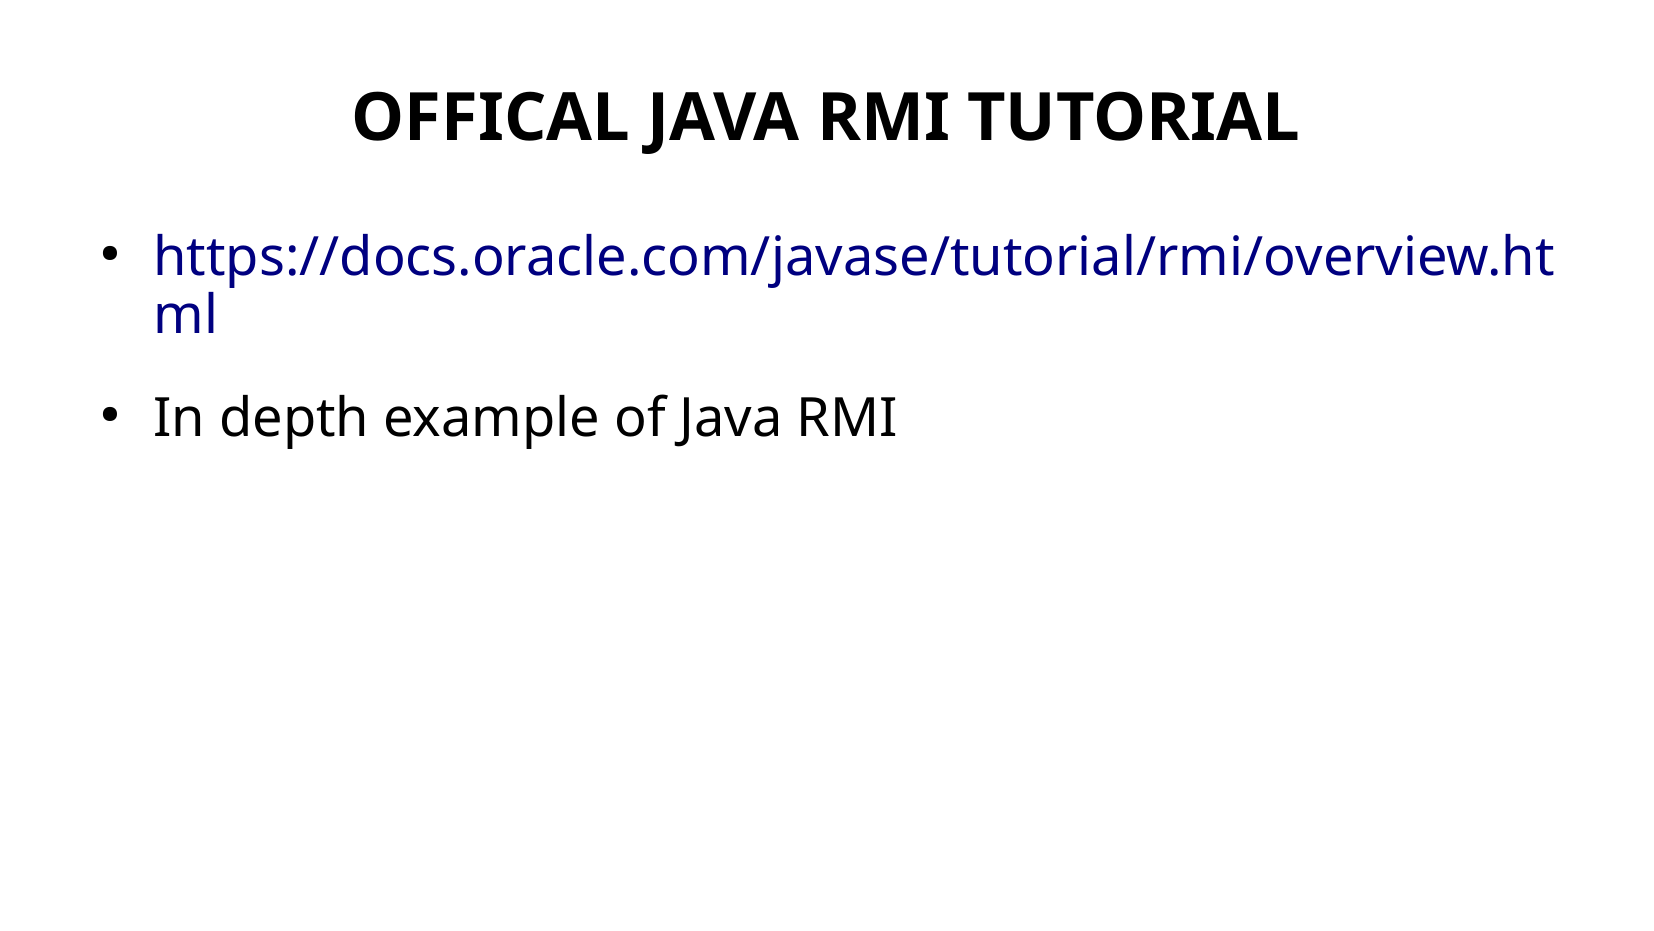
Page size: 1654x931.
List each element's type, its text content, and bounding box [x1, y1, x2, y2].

list https://docs.oracle.com/javase/tutorial/rmi/overview.html In depth example of Java RMI [82, 217, 1571, 757]
title OFFICAL JAVA RMI TUTORIAL [82, 36, 1571, 193]
